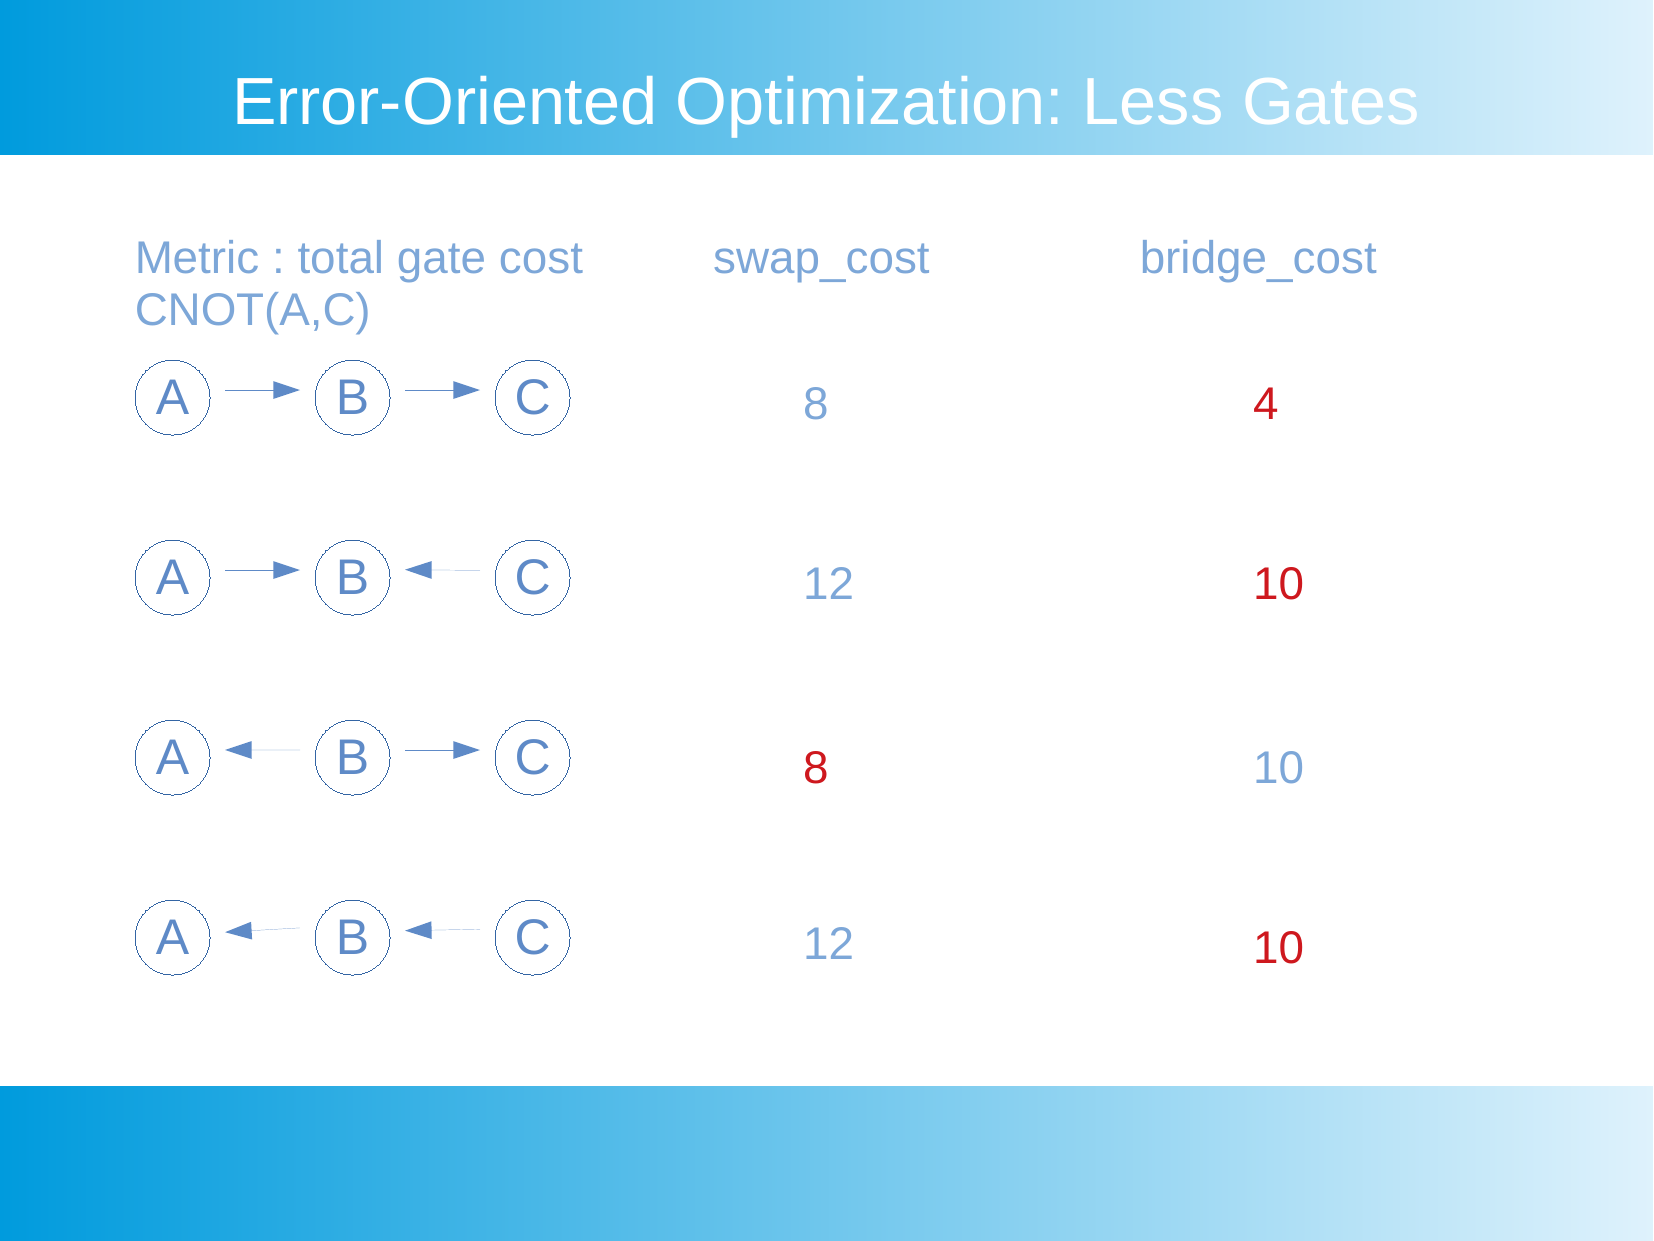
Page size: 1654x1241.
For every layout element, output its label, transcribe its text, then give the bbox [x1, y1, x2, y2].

text_box 12 [788, 910, 886, 1012]
text_box A [135, 360, 211, 436]
text_box 8 [788, 735, 856, 800]
text_box A [135, 720, 211, 796]
text_box B [315, 720, 391, 796]
text_box 10 [1238, 735, 1321, 836]
text_box swap_cost [698, 225, 1006, 326]
text_box A [135, 900, 211, 976]
text_box A [135, 540, 211, 616]
text_box Metric : total gate cost CNOT(A,C) [120, 225, 601, 326]
text_box C [495, 900, 571, 976]
text_box C [495, 540, 571, 616]
text_box 8 [788, 370, 856, 436]
text_box C [495, 720, 571, 796]
title Error-Oriented Optimization: Less Gates [82, 49, 1571, 155]
text_box 4 [1238, 370, 1306, 436]
text_box C [495, 360, 571, 436]
text_box B [315, 540, 391, 616]
text_box bridge_cost [1125, 225, 1432, 326]
text_box 12 [788, 550, 886, 652]
text_box B [315, 360, 391, 436]
text_box 10 [1238, 550, 1336, 652]
text_box B [315, 900, 391, 976]
text_box 10 [1238, 915, 1321, 1016]
